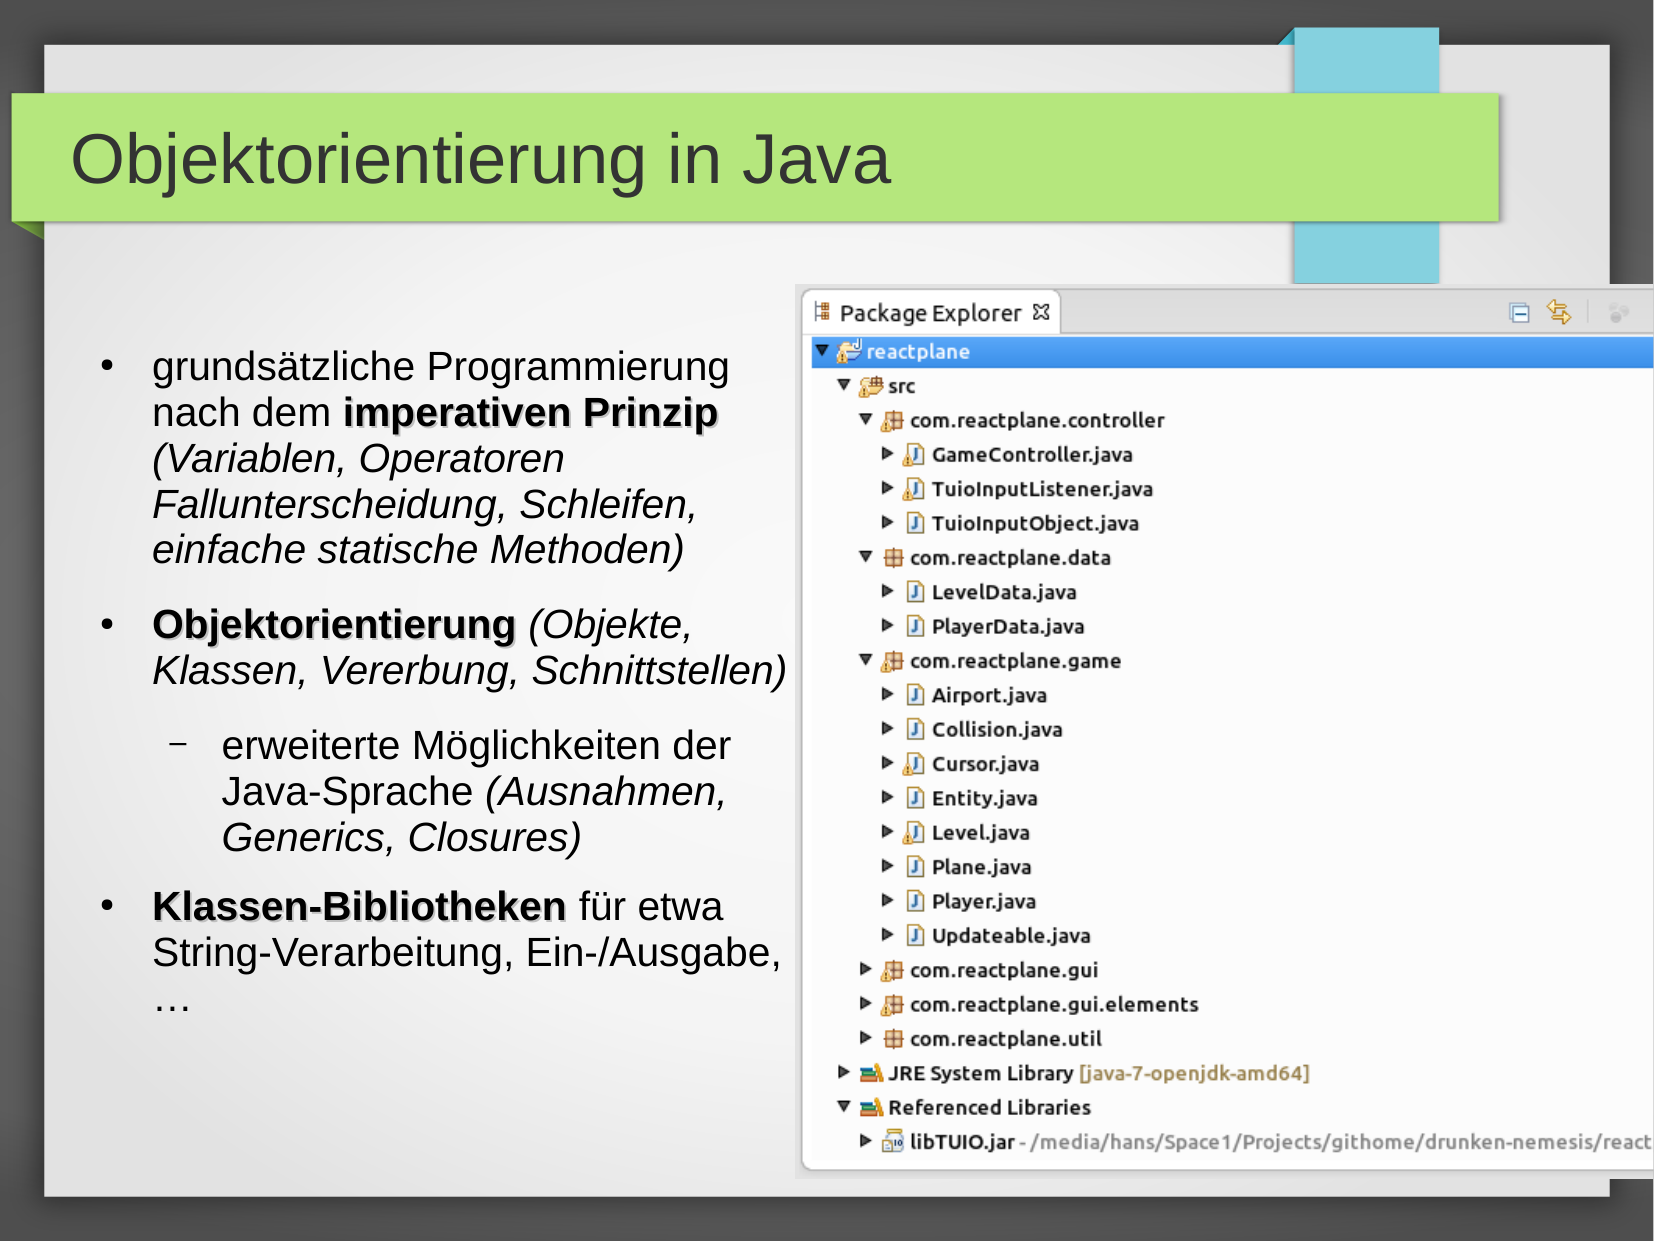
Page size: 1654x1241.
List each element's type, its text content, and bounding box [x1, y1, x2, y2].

title Objektorientierung in Java [70, 106, 1229, 213]
list grundsätzliche Programmierung nach dem imperativen Prinzip (Variablen, Operatoren Fallunterscheidung, Schleifen, einfache statische Methoden) Objektorientierung (Objekte, Klassen, Vererbung, Schnittstellen) erweiterte Möglichkeiten der Java-Sprache (Ausnahmen, Generics, Closures) Klassen-Bibliotheken für etwa String-Verarbeitung, Ein-/Ausgabe, … [82, 343, 793, 1063]
picture [0, 0, 1654, 1241]
